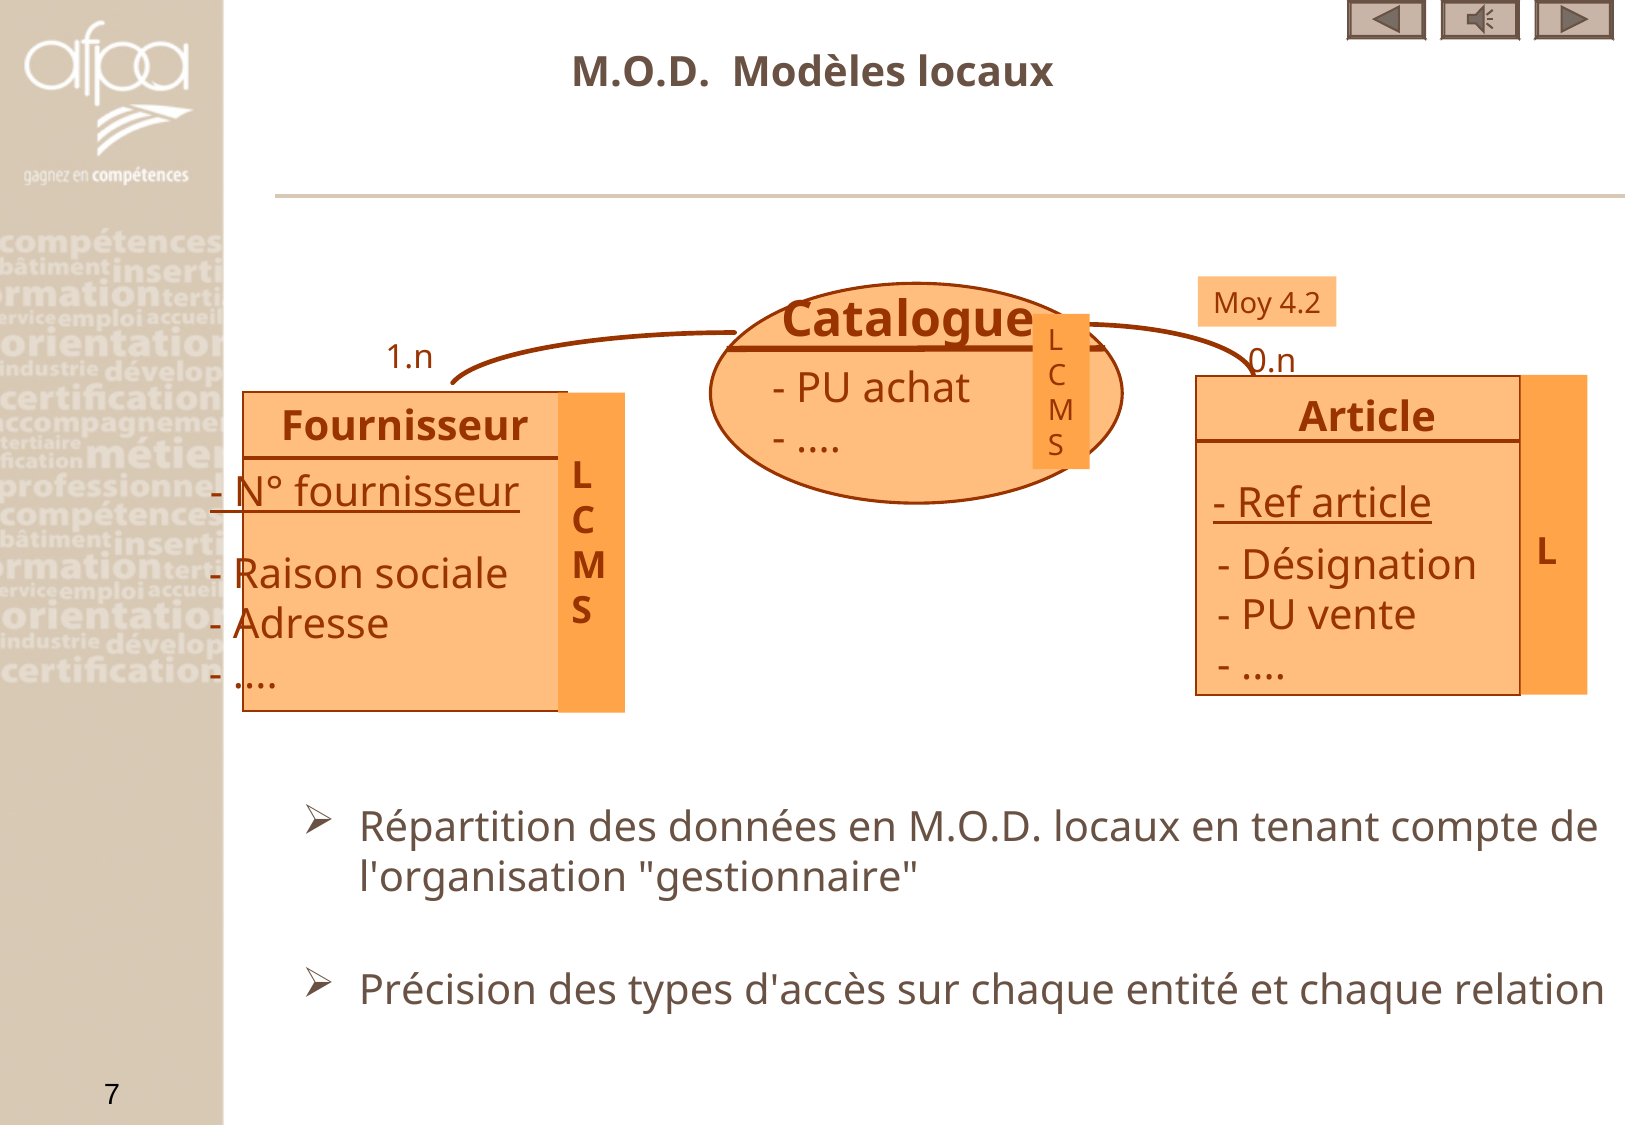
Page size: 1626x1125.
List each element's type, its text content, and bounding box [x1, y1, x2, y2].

text_box [731, 328, 750, 345]
text_box - Ref article [1197, 468, 1448, 534]
text_box [1195, 375, 1232, 441]
text_box - N° fournisseur [194, 457, 535, 523]
text_box L C M S [556, 443, 622, 640]
title M.O.D. Modèles locaux [274, 37, 1350, 110]
text_box 1.n [370, 328, 450, 384]
text_box [1195, 374, 1588, 695]
text_box Article [1209, 382, 1520, 448]
text_box L [1521, 519, 1573, 580]
list Précision des types d'accès sur chaque entité et chaque relation [287, 924, 1625, 1013]
text_box [1090, 334, 1102, 345]
text_box 0.n [1232, 331, 1313, 387]
text_box Catalogue [750, 278, 1067, 354]
text_box Moy 4.2 [1197, 276, 1337, 327]
text_box [1536, 0, 1613, 39]
text_box [767, 469, 1064, 504]
text_box [710, 351, 756, 463]
text_box [1090, 350, 1123, 453]
picture [0, 0, 1626, 1125]
text_box Répartition des données en M.O.D. locaux en tenant compte de l'organisation "gestionnaire" [287, 812, 1625, 901]
text_box [1443, 0, 1519, 39]
text_box L C M S [1032, 313, 1090, 470]
text_box [242, 392, 246, 457]
text_box - Raison sociale - Adresse - .... [193, 539, 524, 705]
text_box - PU achat - .... [756, 354, 1032, 469]
text_box - Désignation - PU vente - .... [1201, 530, 1504, 696]
text_box [242, 392, 625, 713]
text_box [1349, 0, 1426, 39]
text_box Fournisseur [246, 391, 563, 457]
